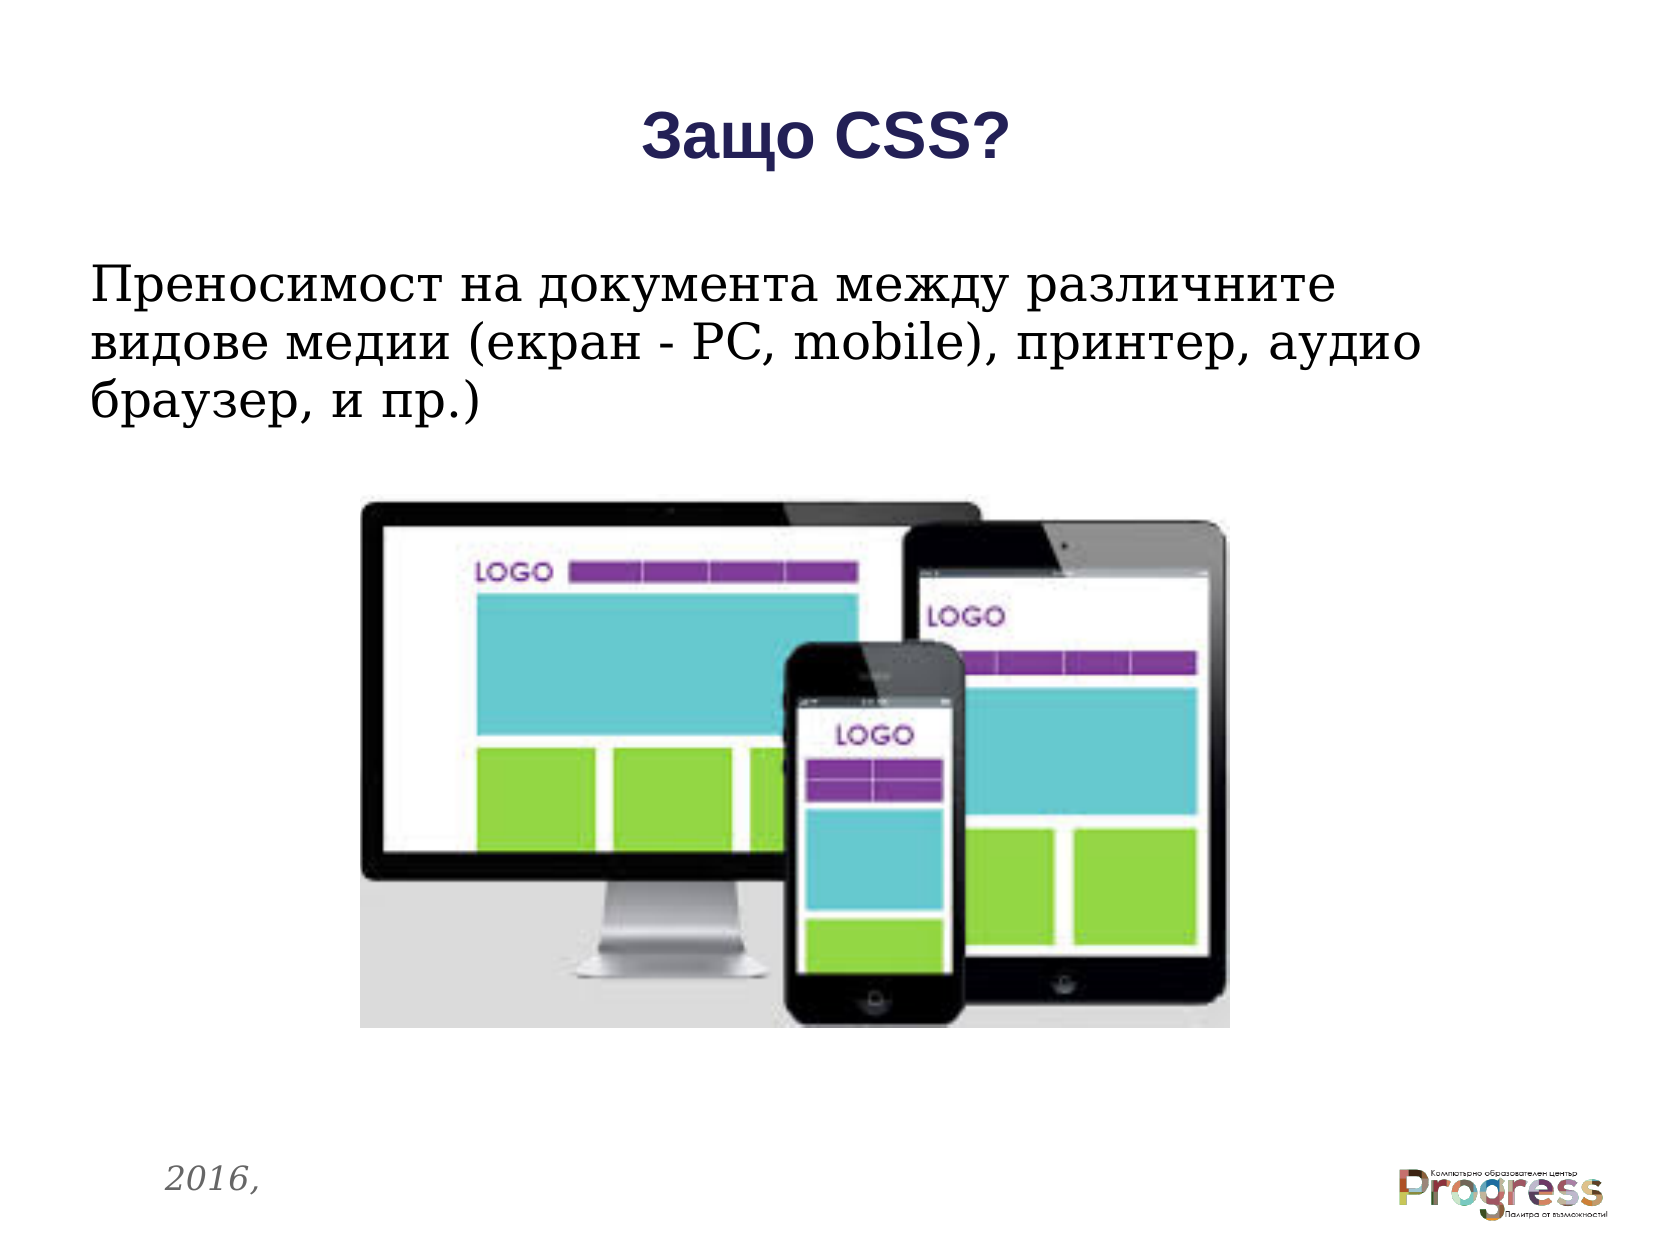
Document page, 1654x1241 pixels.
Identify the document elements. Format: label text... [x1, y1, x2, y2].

list Преносимост на документа между различните видове медии (екран - PC, mobile), принтер, аудио браузер, и пр.) [90, 255, 1531, 1036]
picture [1399, 1168, 1613, 1221]
title Защо CSS? [82, 55, 1571, 216]
picture [360, 494, 1230, 1028]
text_box 2016, Ива Е. Попова [150, 1152, 586, 1201]
